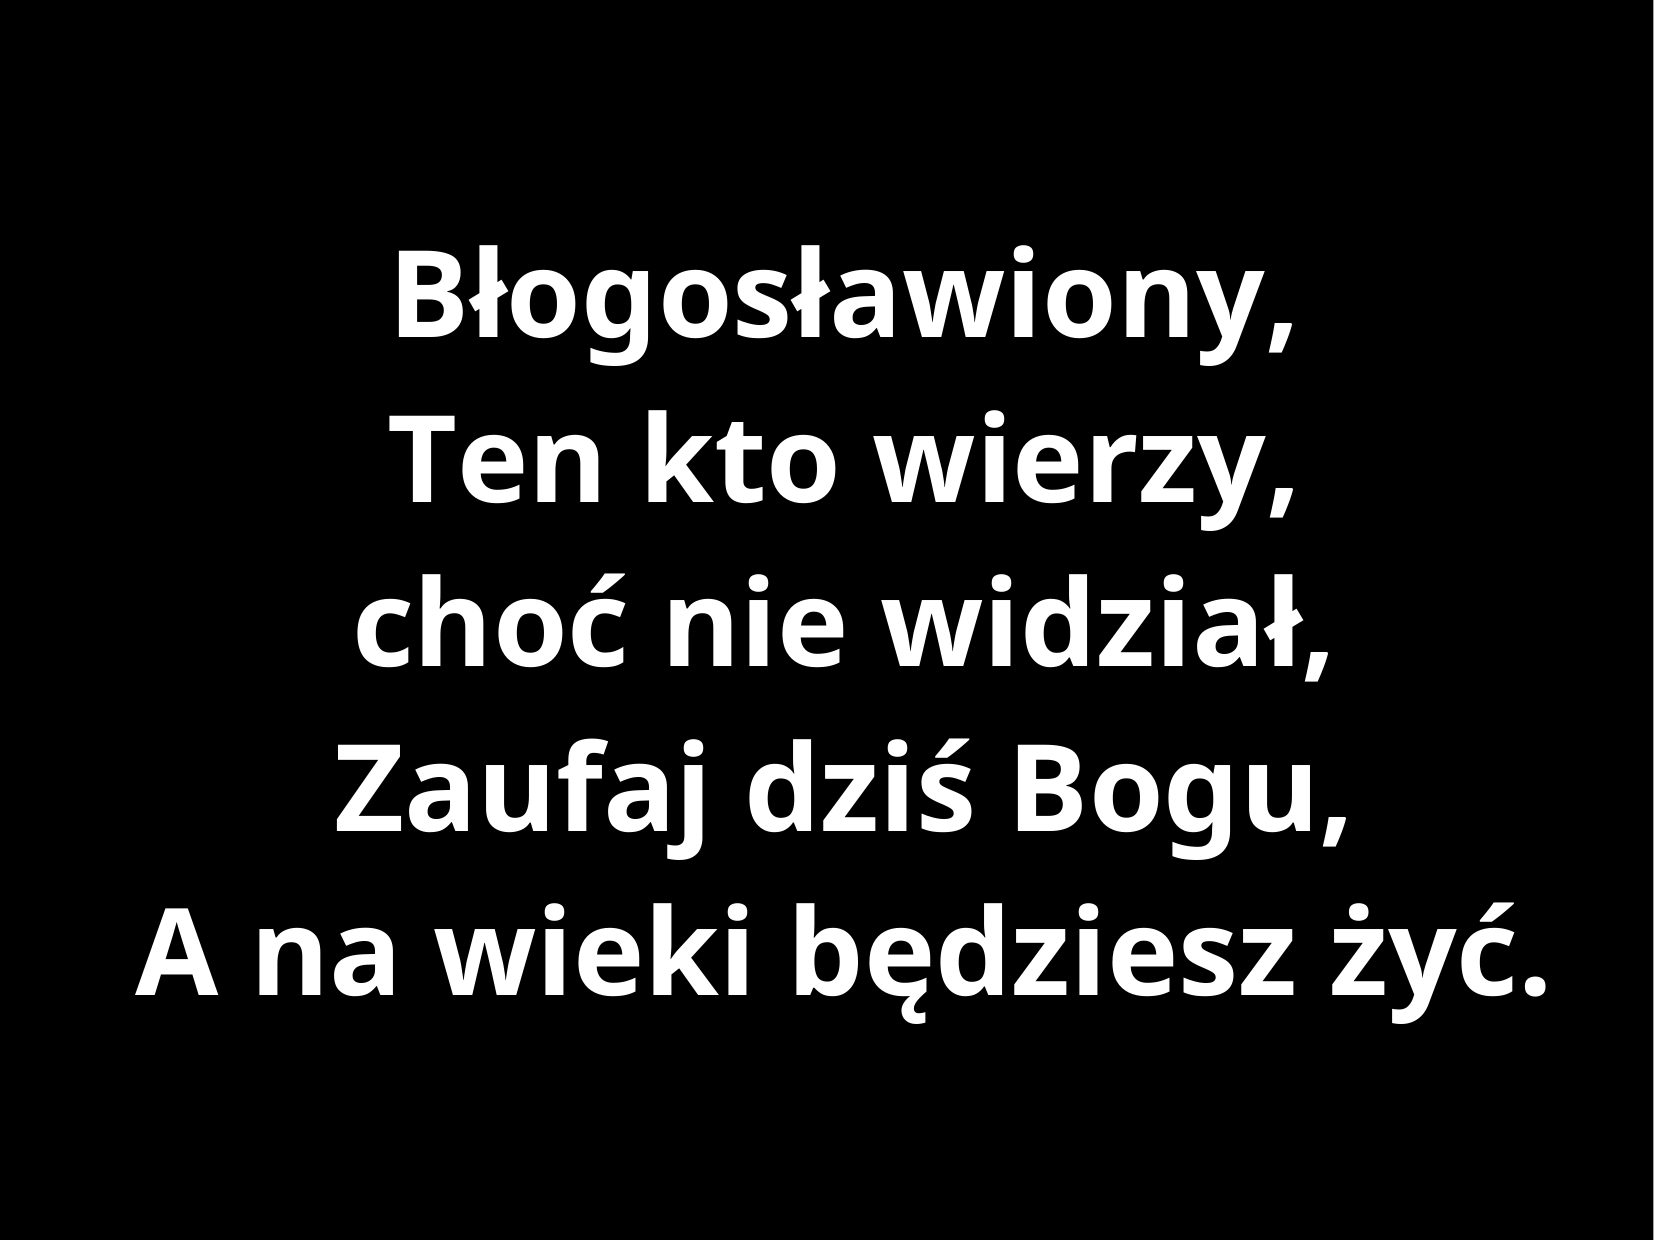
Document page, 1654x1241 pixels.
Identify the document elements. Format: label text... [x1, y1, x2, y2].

subtitle Błogosławiony, Ten kto wierzy, choć nie widział, Zaufaj dziś Bogu, A na wieki będziesz żyć. [0, 0, 1654, 1240]
